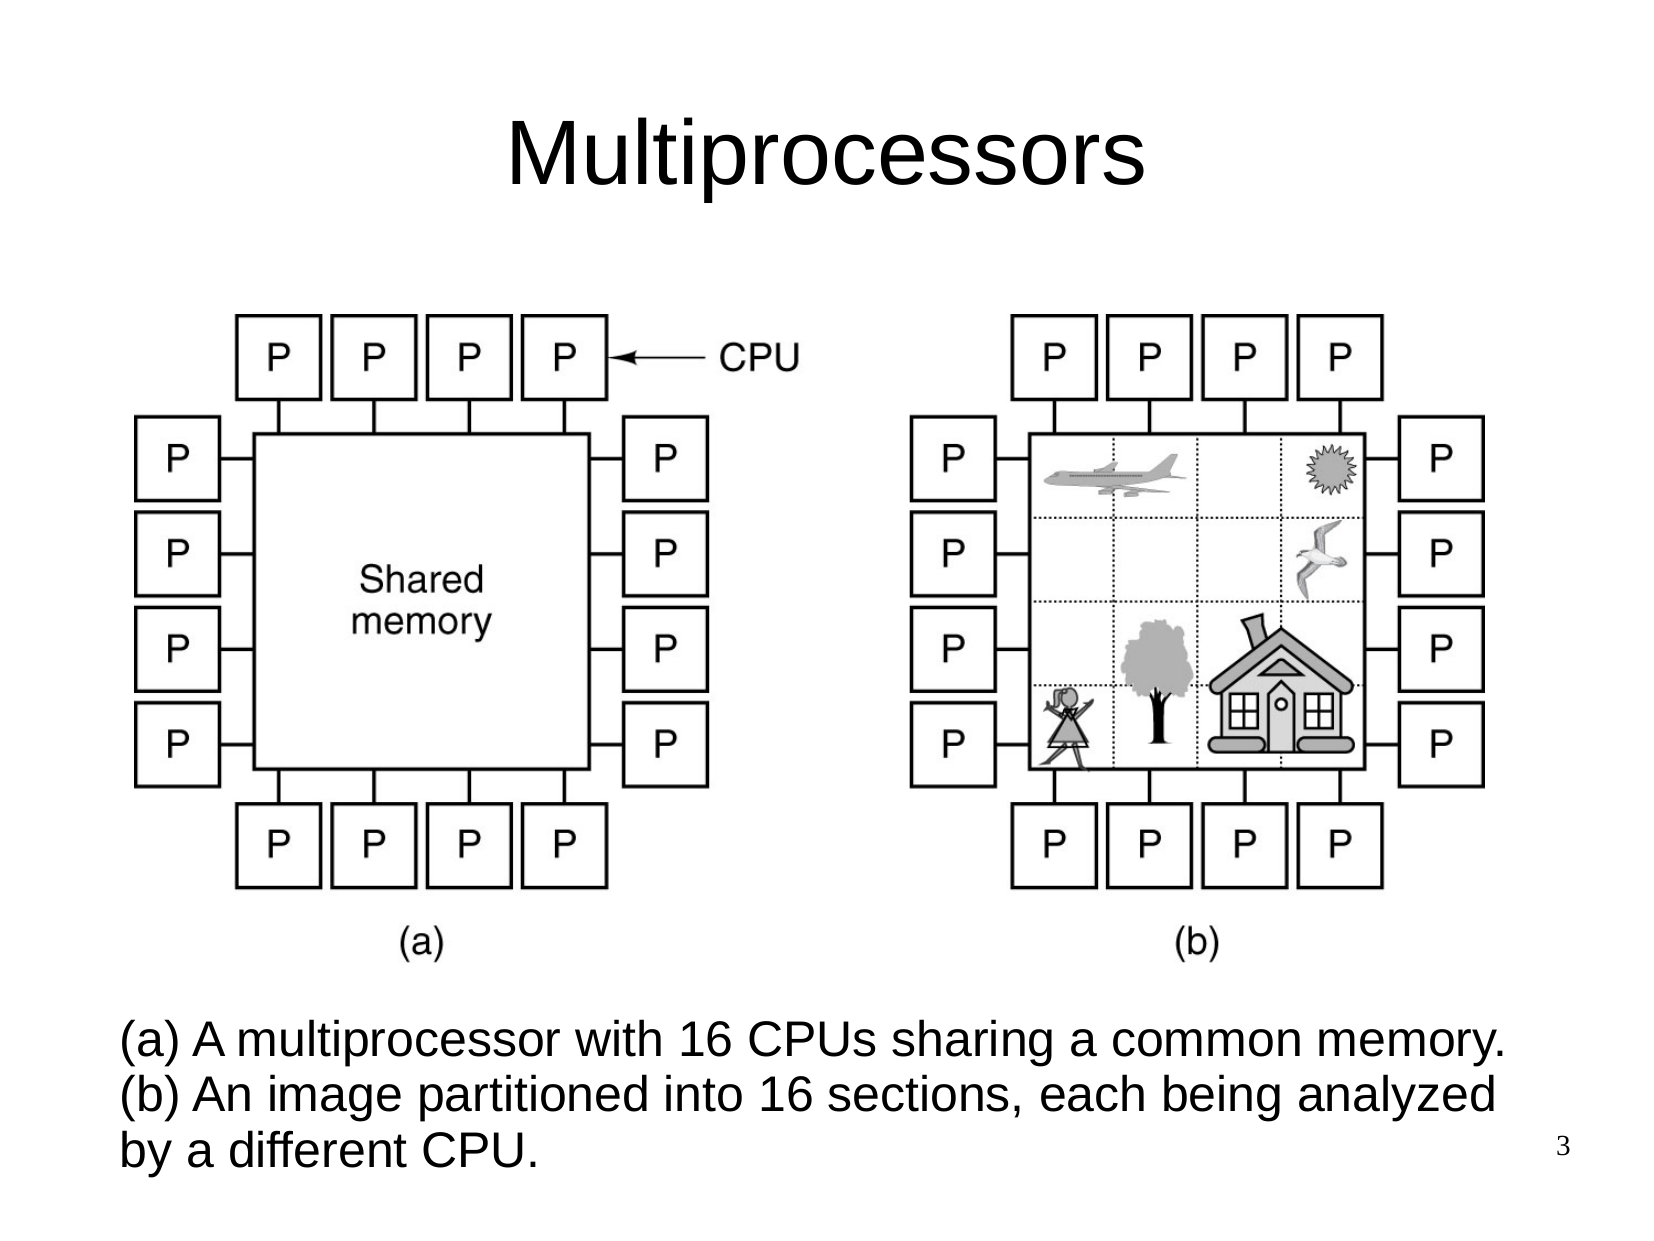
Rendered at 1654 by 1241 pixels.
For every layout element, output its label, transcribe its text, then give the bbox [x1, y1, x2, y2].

title Multiprocessors [82, 49, 1571, 257]
text_box (a) A multiprocessor with 16 CPUs sharing a common memory. (b) An image partitioned into 16 sections, each being analyzed by a different CPU. [105, 1003, 1531, 1201]
picture [134, 314, 1485, 964]
